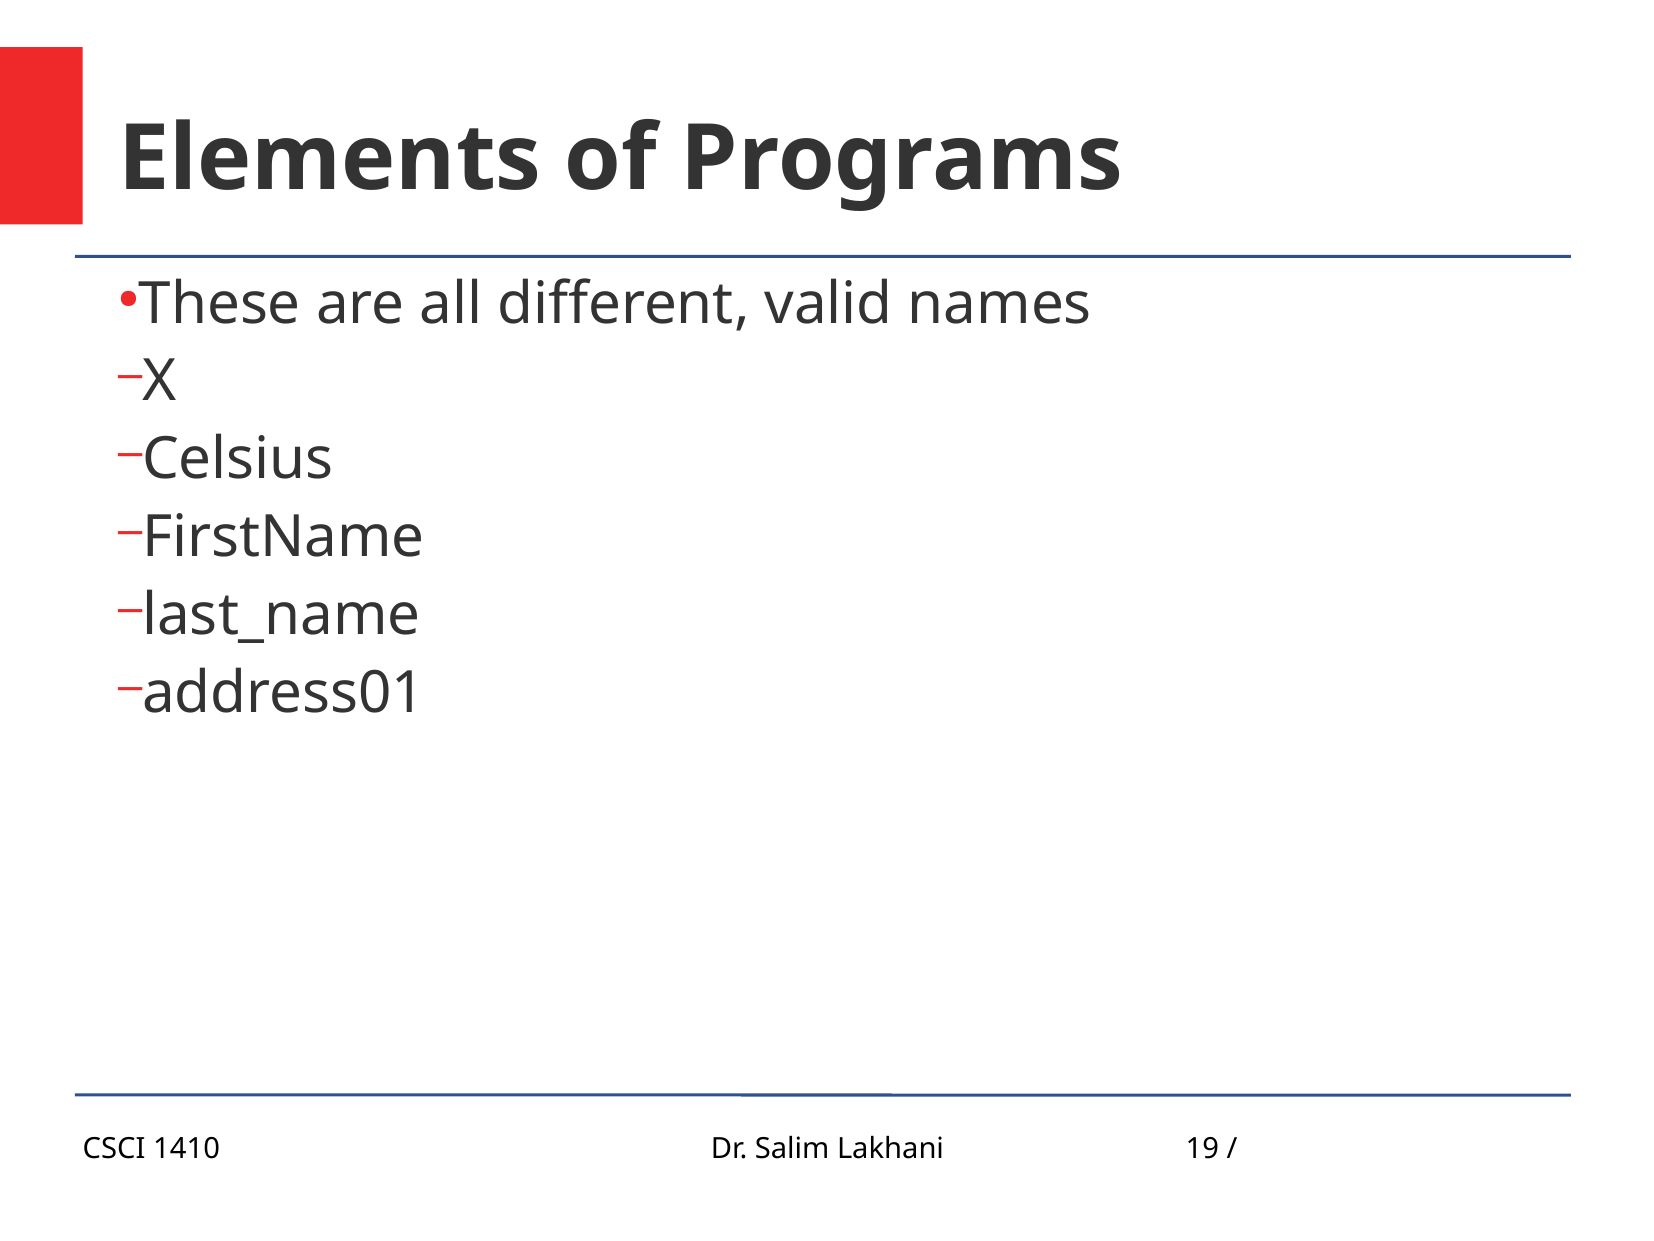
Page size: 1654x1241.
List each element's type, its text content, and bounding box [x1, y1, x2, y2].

text_box / [1185, 1129, 1571, 1216]
title Elements of Programs [118, 49, 1571, 257]
text_box CSCI 1410 [82, 1129, 468, 1216]
text_box Dr. Salim Lakhani [565, 1129, 1090, 1216]
list These are all different, valid names X Celsius FirstName last_name address01 [118, 265, 1536, 1081]
